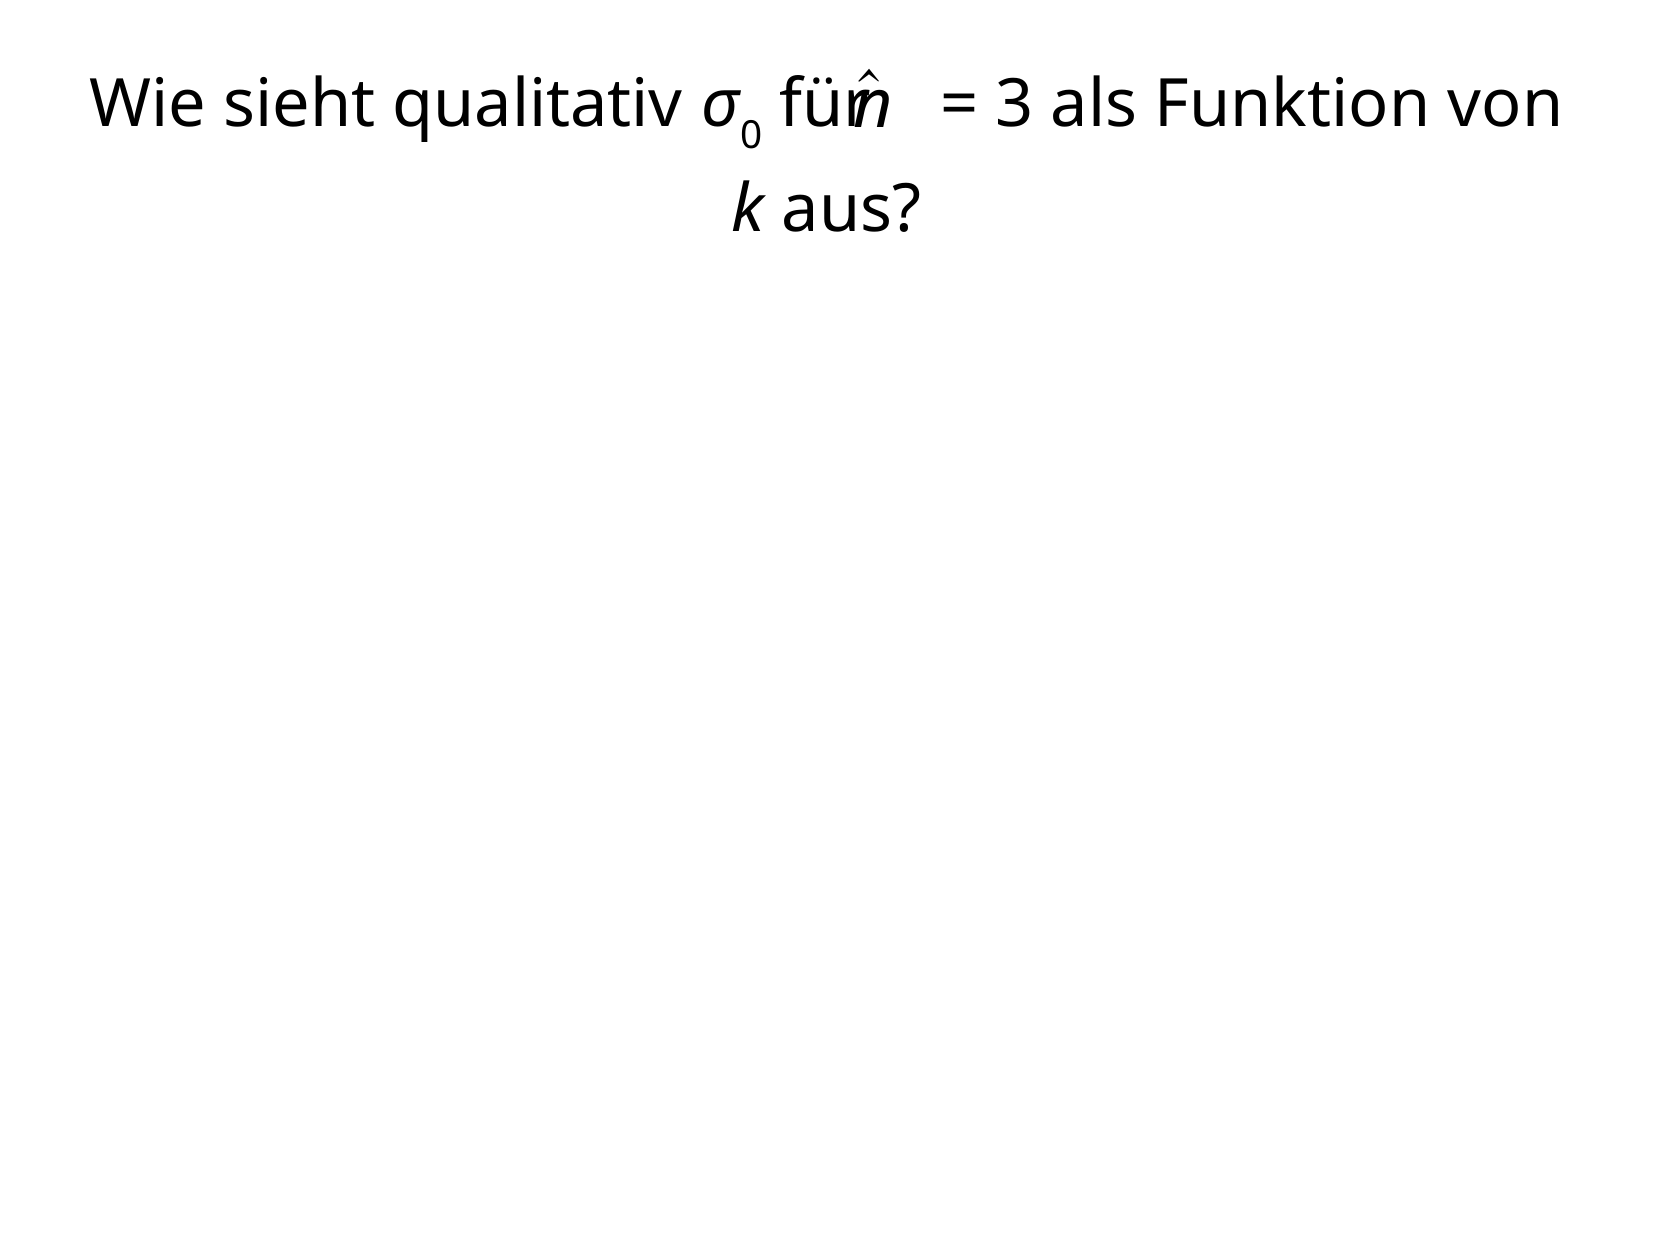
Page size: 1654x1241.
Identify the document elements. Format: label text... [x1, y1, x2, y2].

chart [842, 63, 896, 147]
title Wie sieht qualitativ σ0 für = 3 als Funktion von k aus? [82, 49, 1571, 257]
